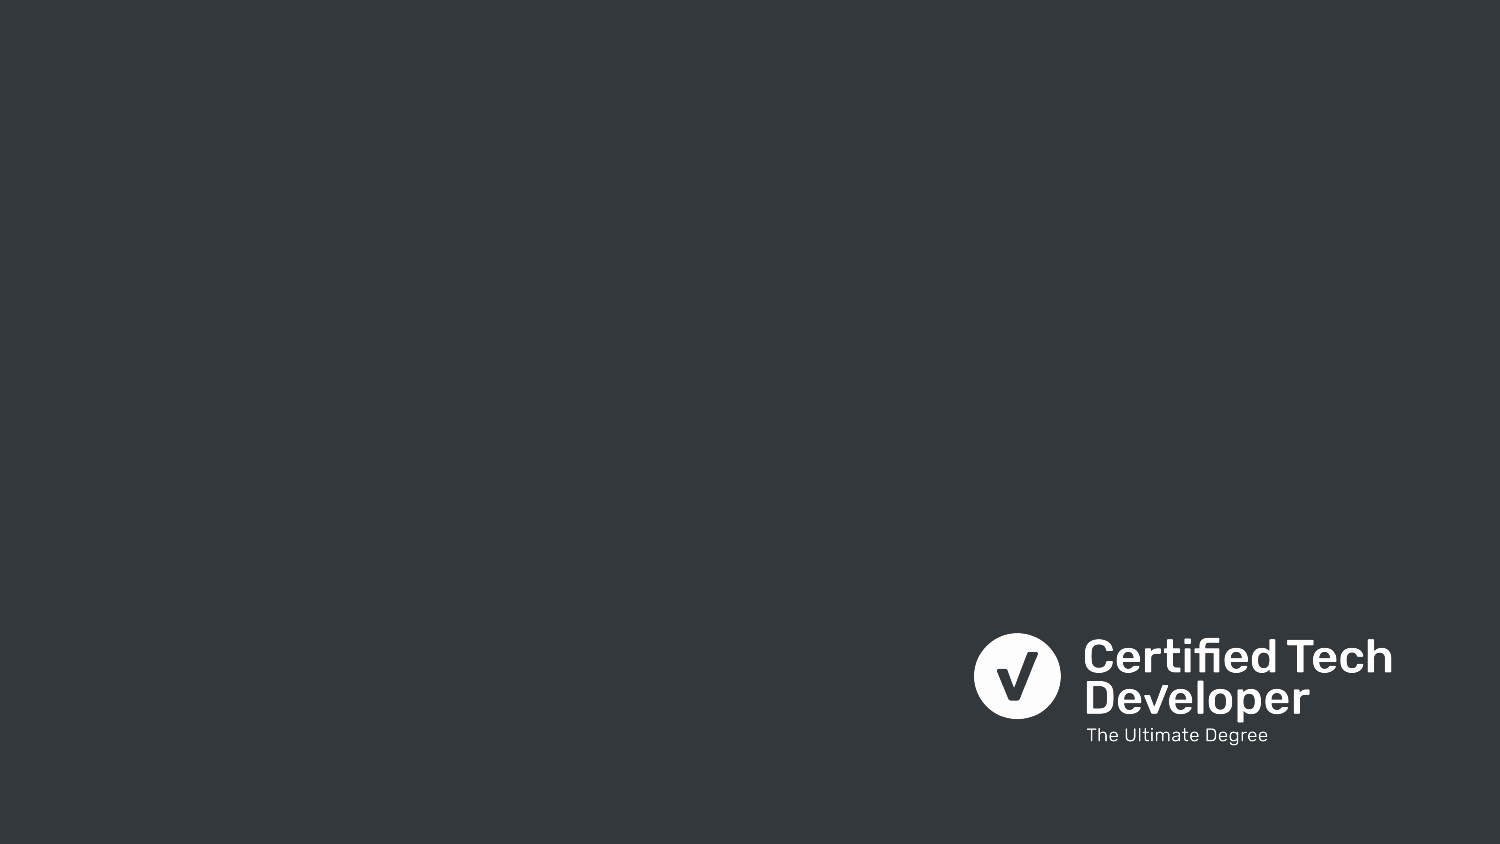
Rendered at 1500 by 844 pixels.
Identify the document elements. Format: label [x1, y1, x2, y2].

picture [966, 594, 1405, 778]
